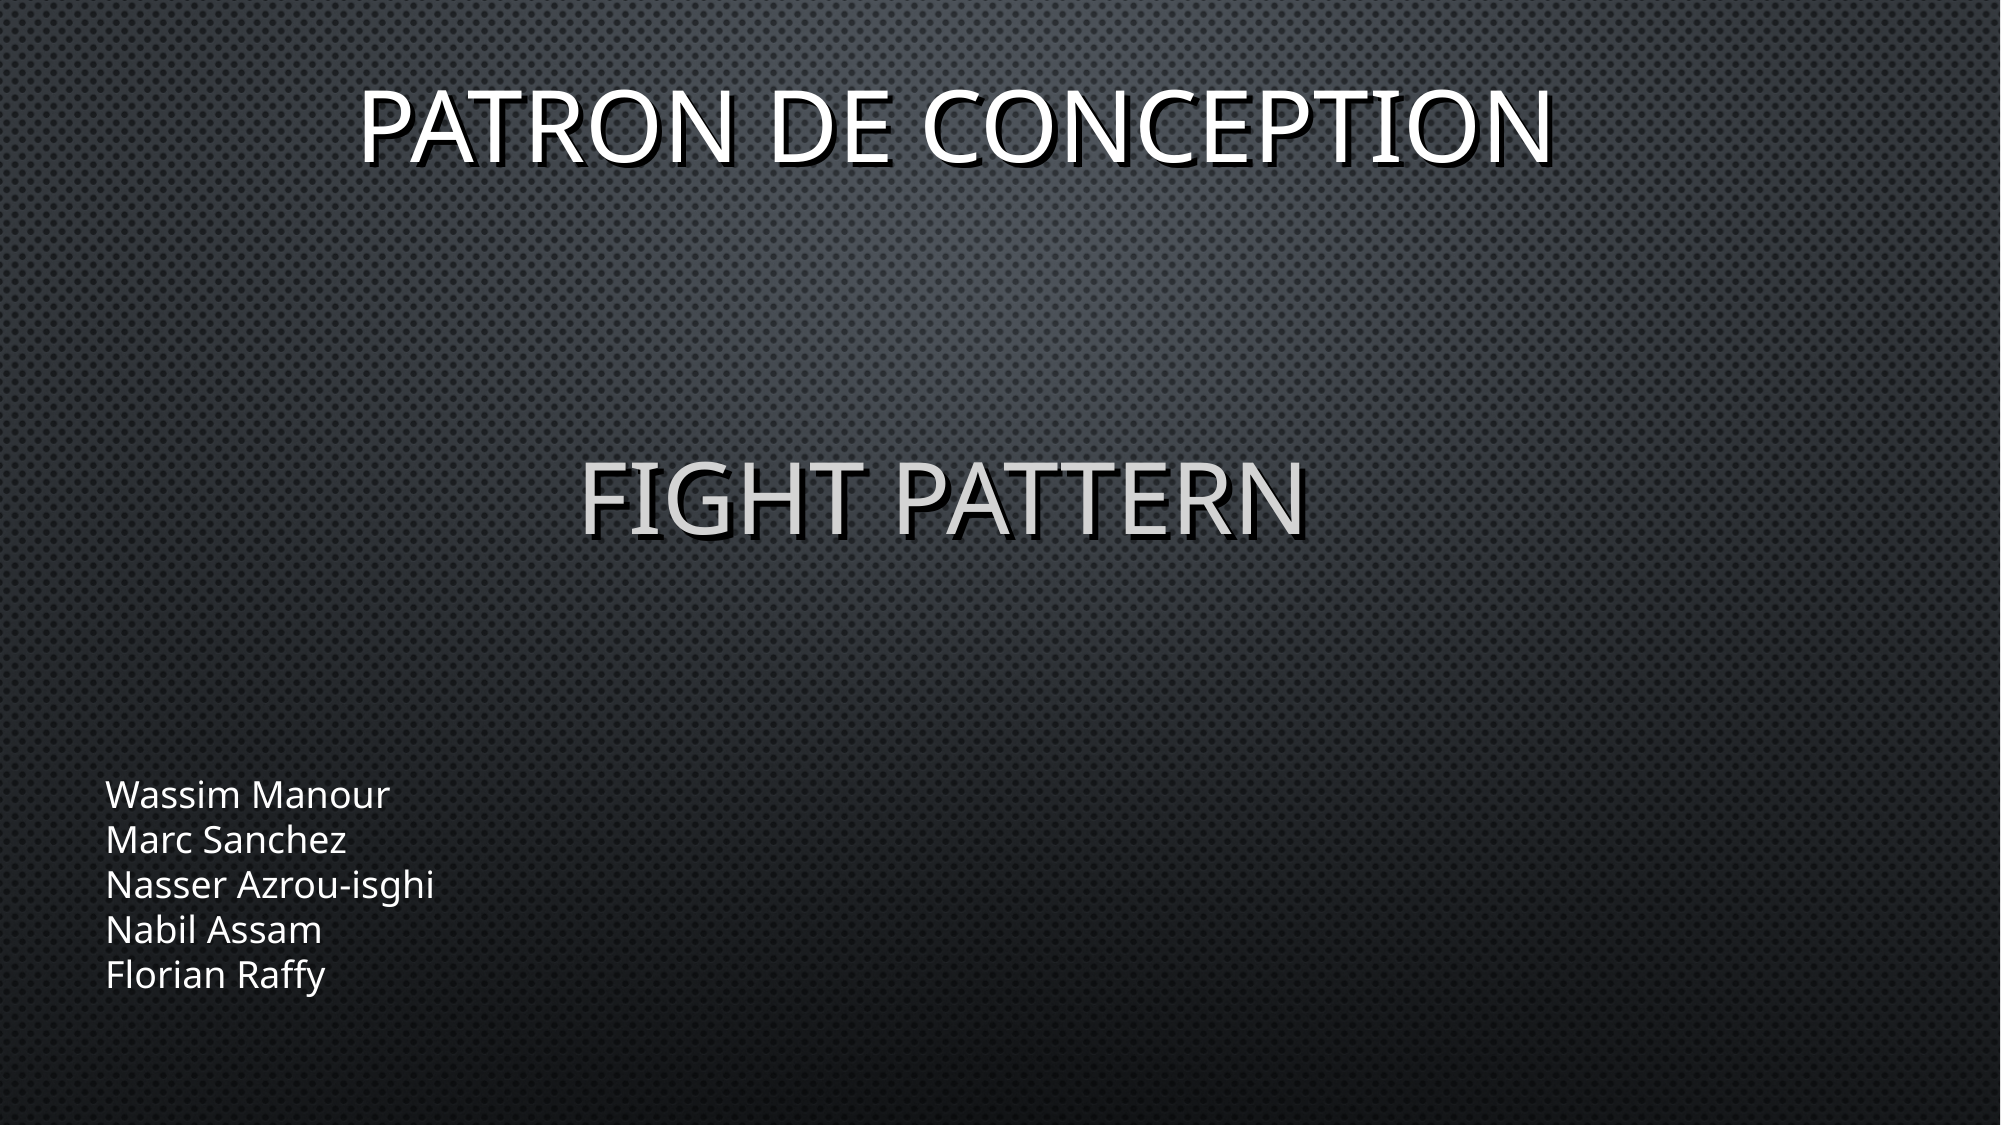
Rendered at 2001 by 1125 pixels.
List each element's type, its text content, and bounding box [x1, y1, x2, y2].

text_box Wassim Manour Marc Sanchez Nasser Azrou-isghi Nabil Assam Florian Raffy [90, 763, 650, 1006]
title Patron de conception [245, 36, 1669, 190]
text_box Fight Pattern [245, 409, 1669, 563]
